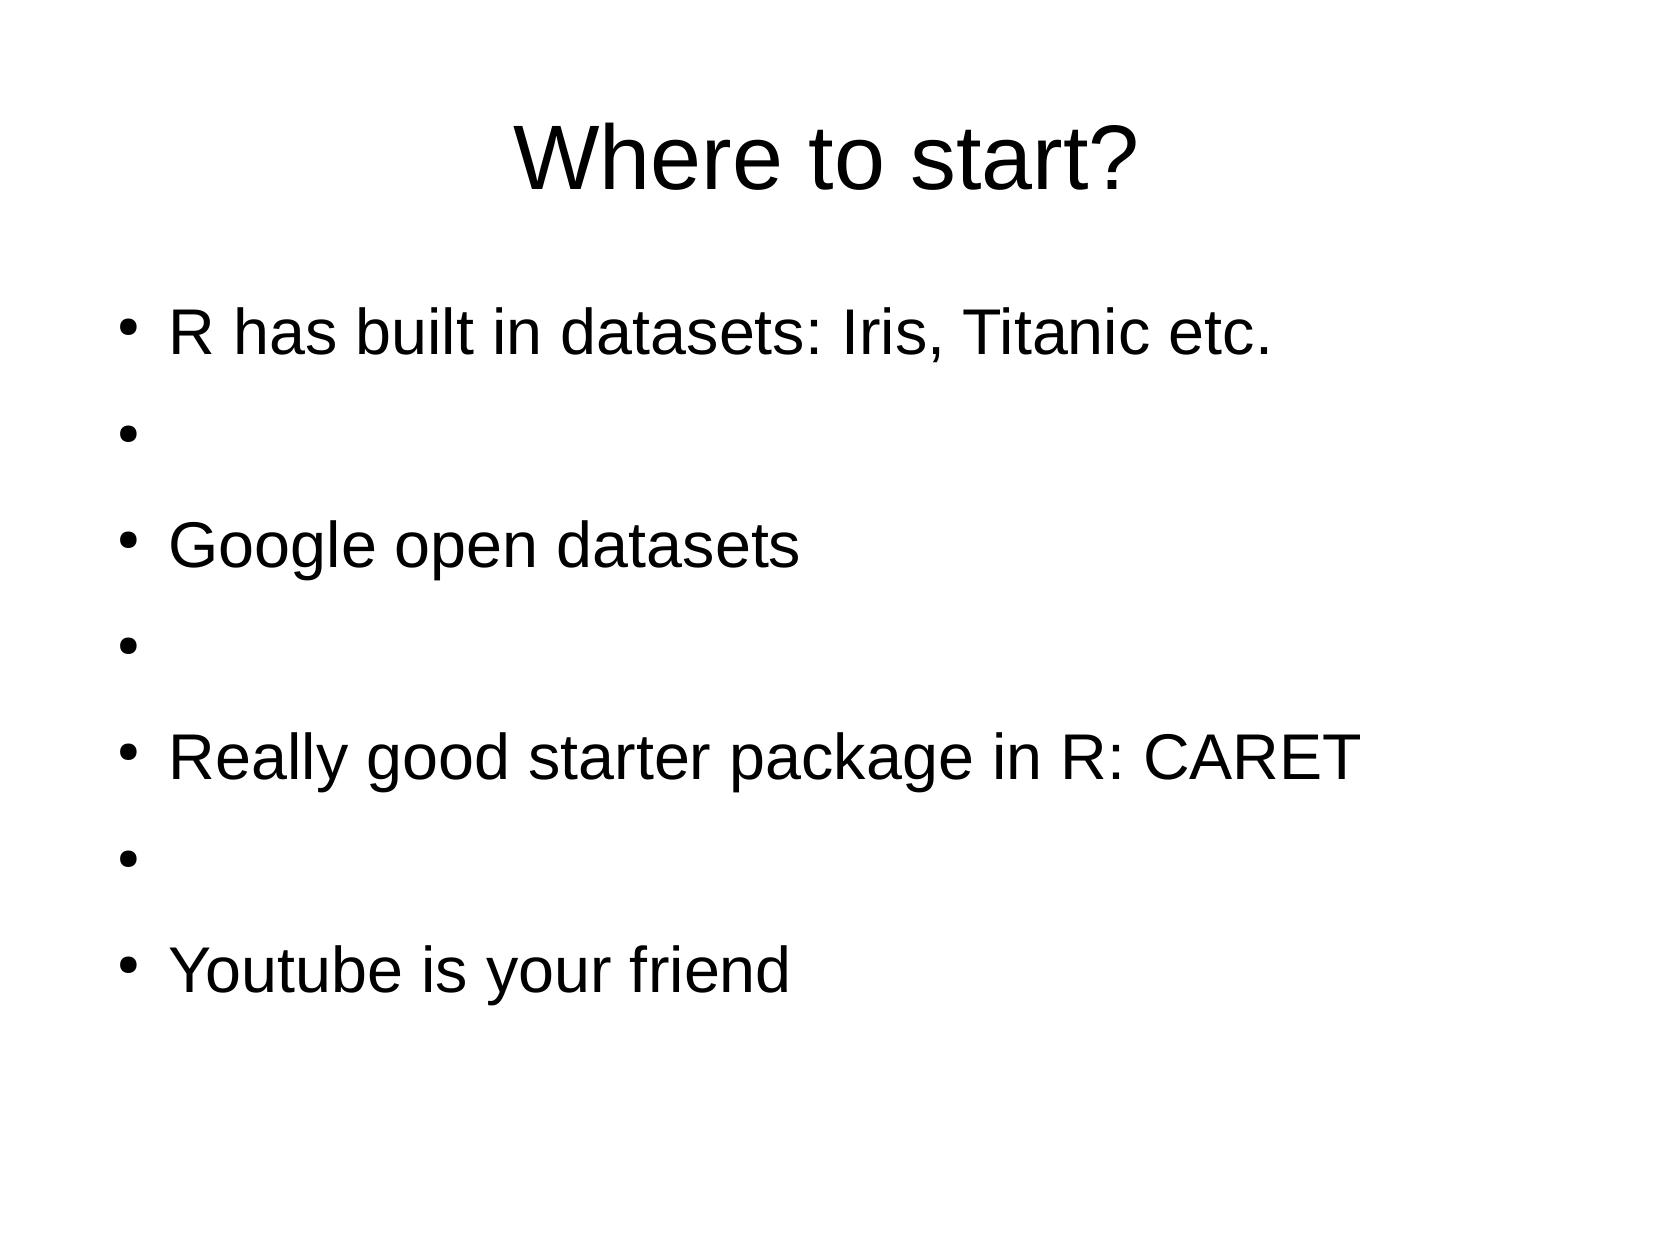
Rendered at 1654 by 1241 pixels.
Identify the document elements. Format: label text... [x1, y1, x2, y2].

title Where to start? [82, 49, 1571, 257]
list R has built in datasets: Iris, Titanic etc. Google open datasets Really good starter package in R: CARET Youtube is your friend [82, 290, 1571, 1010]
